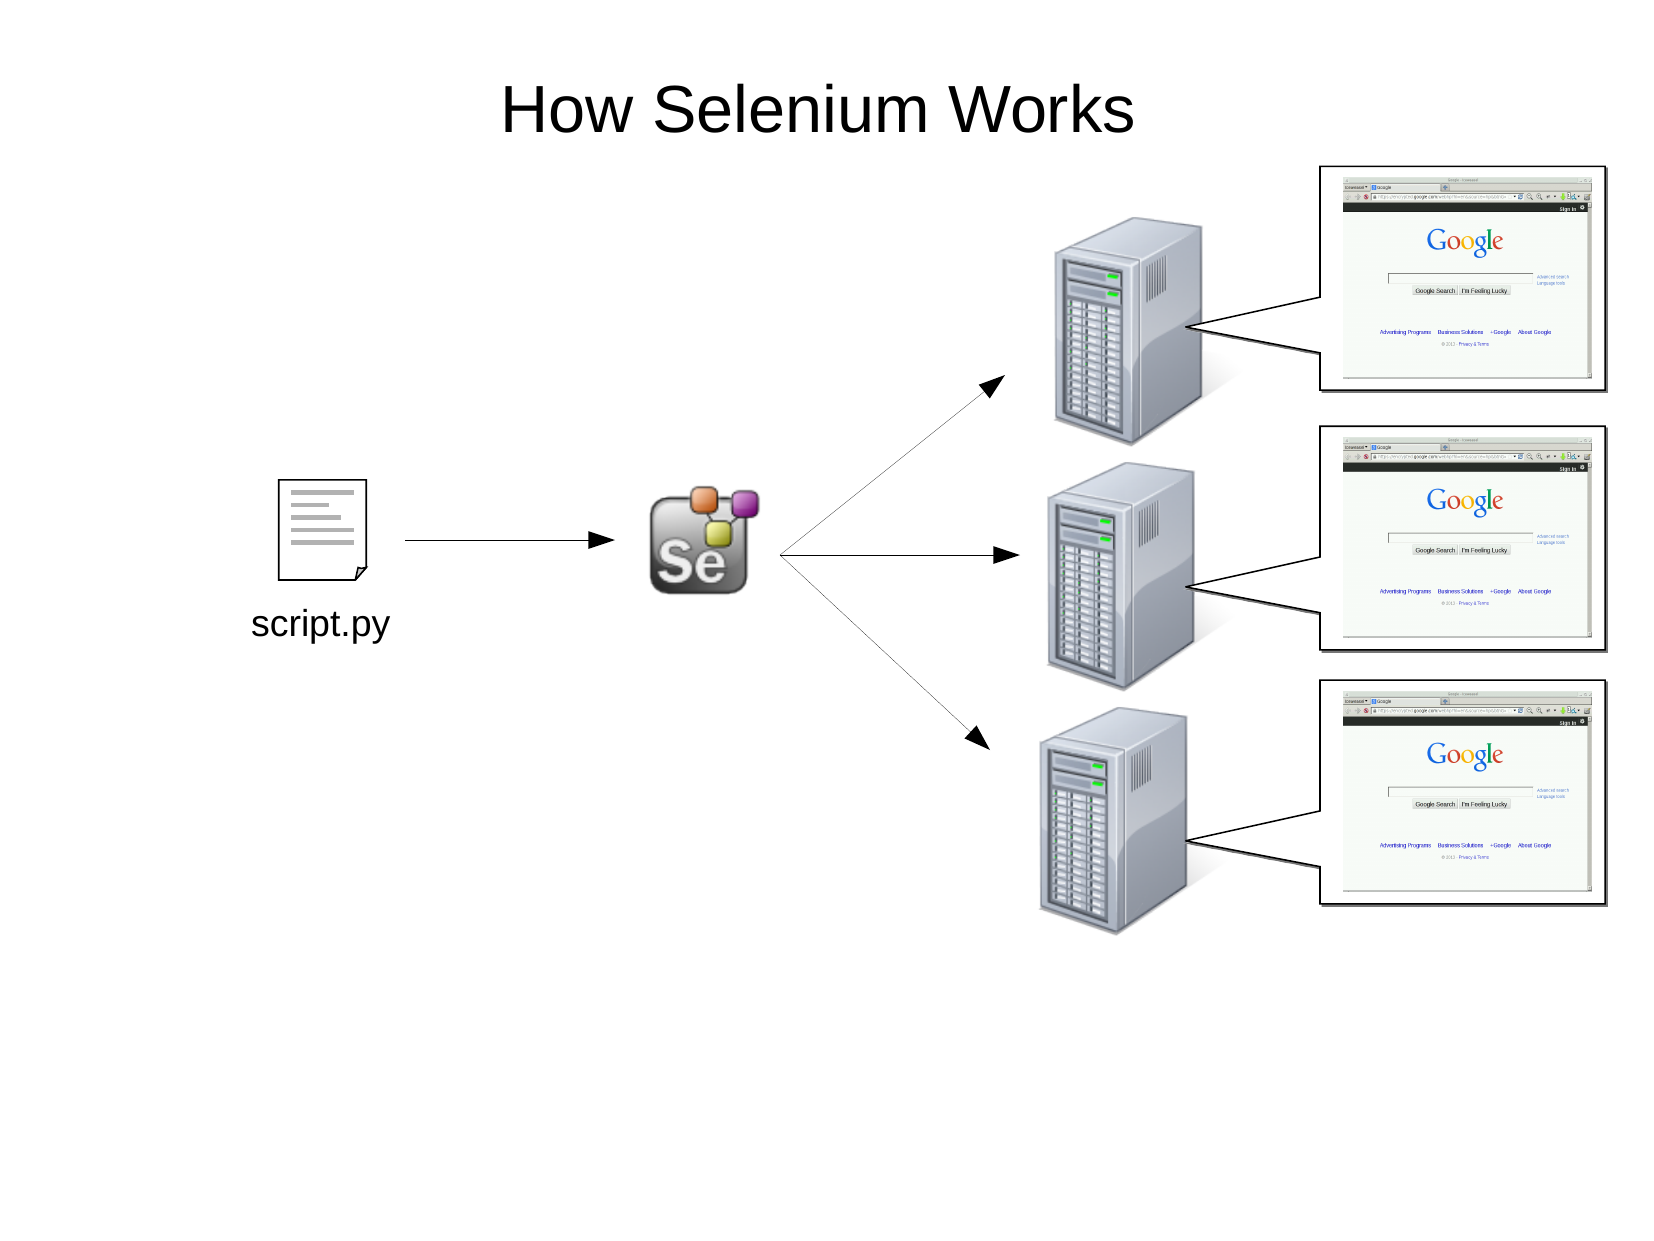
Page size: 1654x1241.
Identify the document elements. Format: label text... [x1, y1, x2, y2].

text_box How Selenium Works [485, 64, 1154, 155]
picture [1343, 437, 1592, 638]
picture [1343, 691, 1592, 892]
text_box [278, 479, 367, 580]
picture [645, 479, 766, 601]
text_box [1185, 166, 1606, 391]
picture [1343, 177, 1592, 379]
text_box [1185, 426, 1606, 650]
text_box script.py [236, 595, 406, 652]
text_box [1185, 680, 1606, 904]
picture [1012, 209, 1261, 944]
